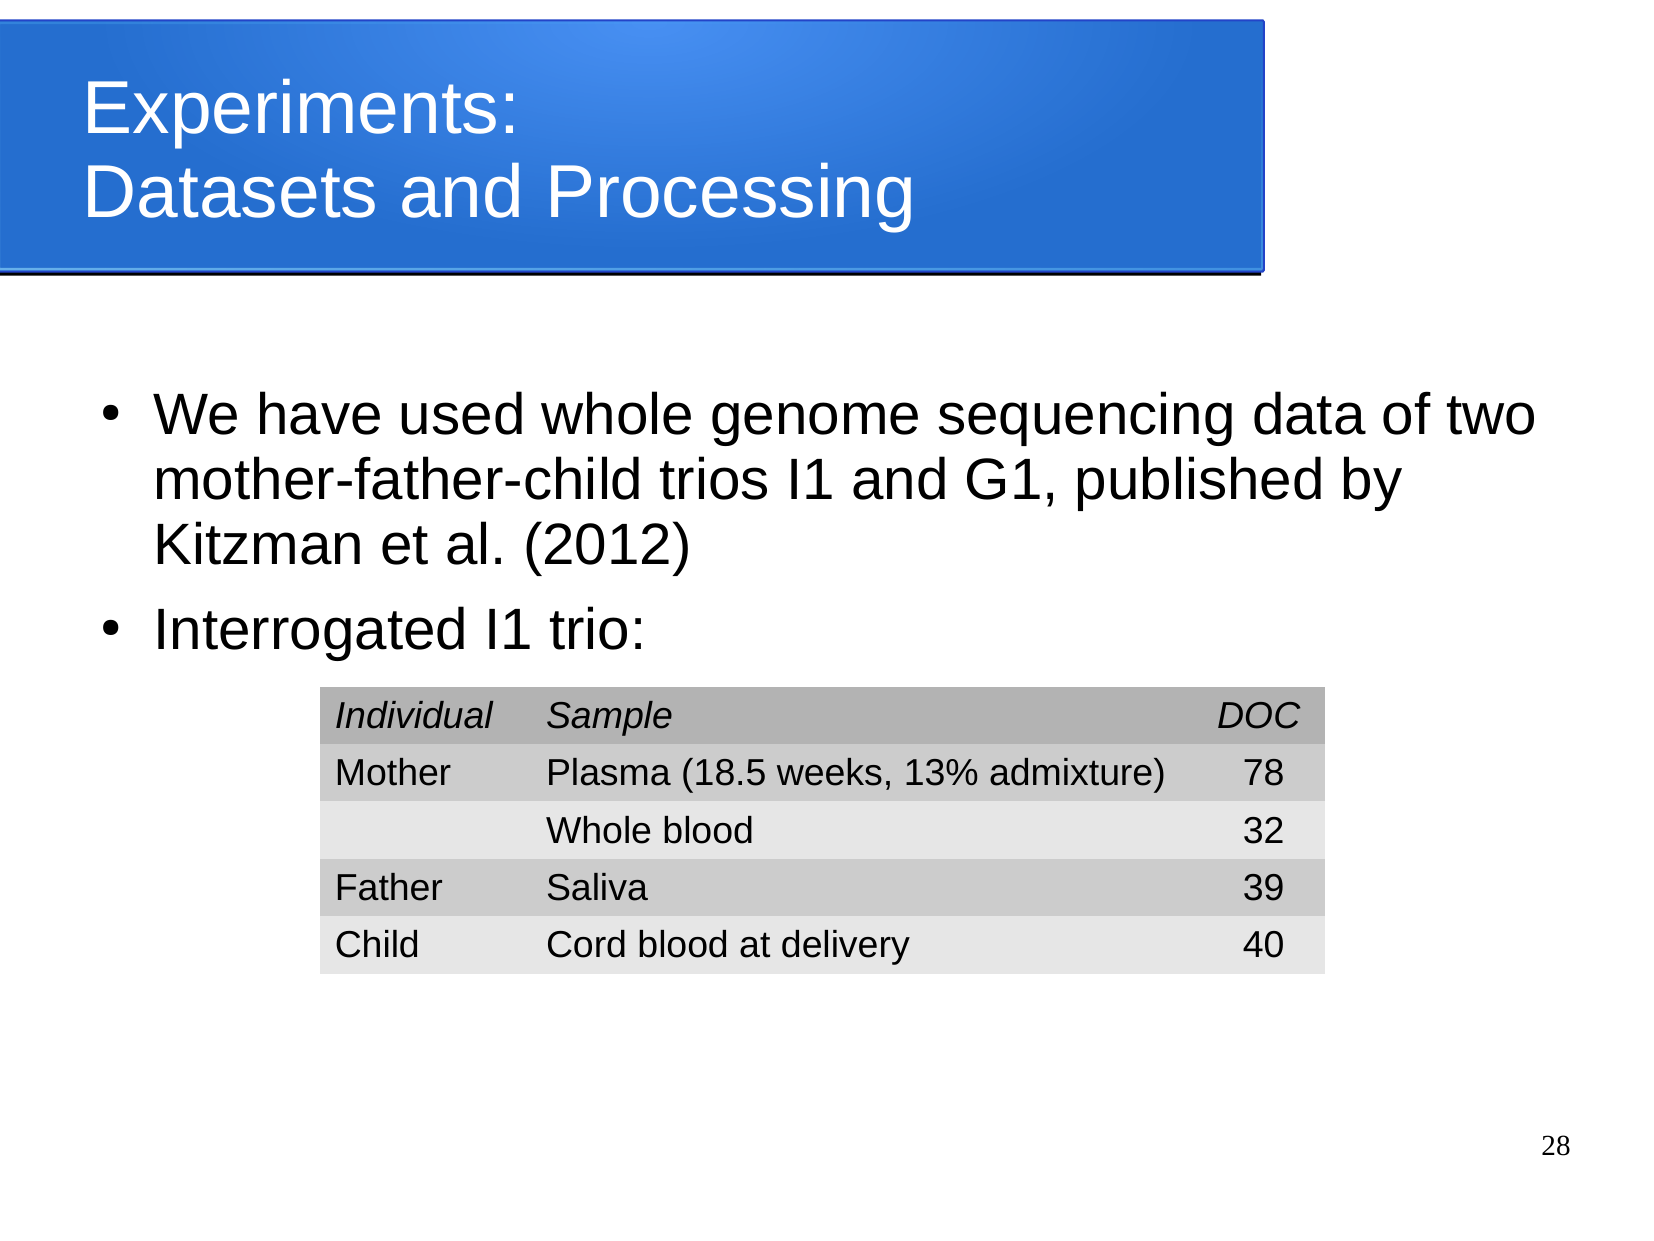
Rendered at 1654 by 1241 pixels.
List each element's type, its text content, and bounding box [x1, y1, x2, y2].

table_cell Saliva [531, 859, 1202, 916]
title Experiments: Datasets and Processing [82, 47, 1235, 252]
table_header Individual [320, 687, 531, 744]
table_cell Mother [320, 744, 531, 801]
table_cell Plasma (18.5 weeks, 13% admixture) [531, 744, 1202, 801]
table_cell 39 [1202, 859, 1325, 916]
table_cell [320, 801, 531, 859]
table_cell 40 [1202, 916, 1325, 974]
table_header Sample [531, 687, 1202, 744]
table_cell Child [320, 916, 531, 974]
list We have used whole genome sequencing data of two mother-father-child trios I1 and G1, published by Kitzman et al. (2012) Interrogated I1 trio: [82, 381, 1571, 1102]
table_cell 32 [1202, 801, 1325, 859]
table_cell 78 [1202, 744, 1325, 801]
table_cell Whole blood [531, 801, 1202, 859]
table_cell Cord blood at delivery [531, 916, 1202, 974]
table_cell Father [320, 859, 531, 916]
table_header DOC [1202, 687, 1325, 744]
